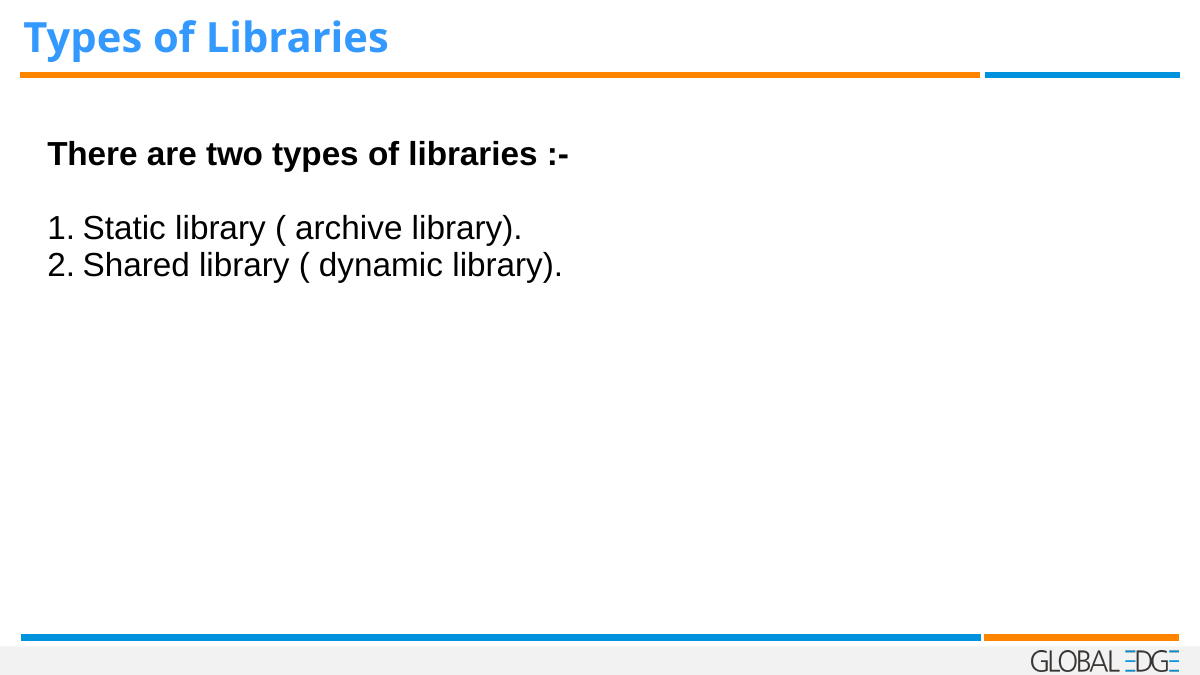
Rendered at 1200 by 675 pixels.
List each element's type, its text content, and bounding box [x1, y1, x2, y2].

subtitle There are two types of libraries :- Static library ( archive library). Shared library ( dynamic library). [47, 88, 1063, 331]
title Types of Libraries [12, 9, 1088, 63]
picture [1031, 650, 1179, 672]
